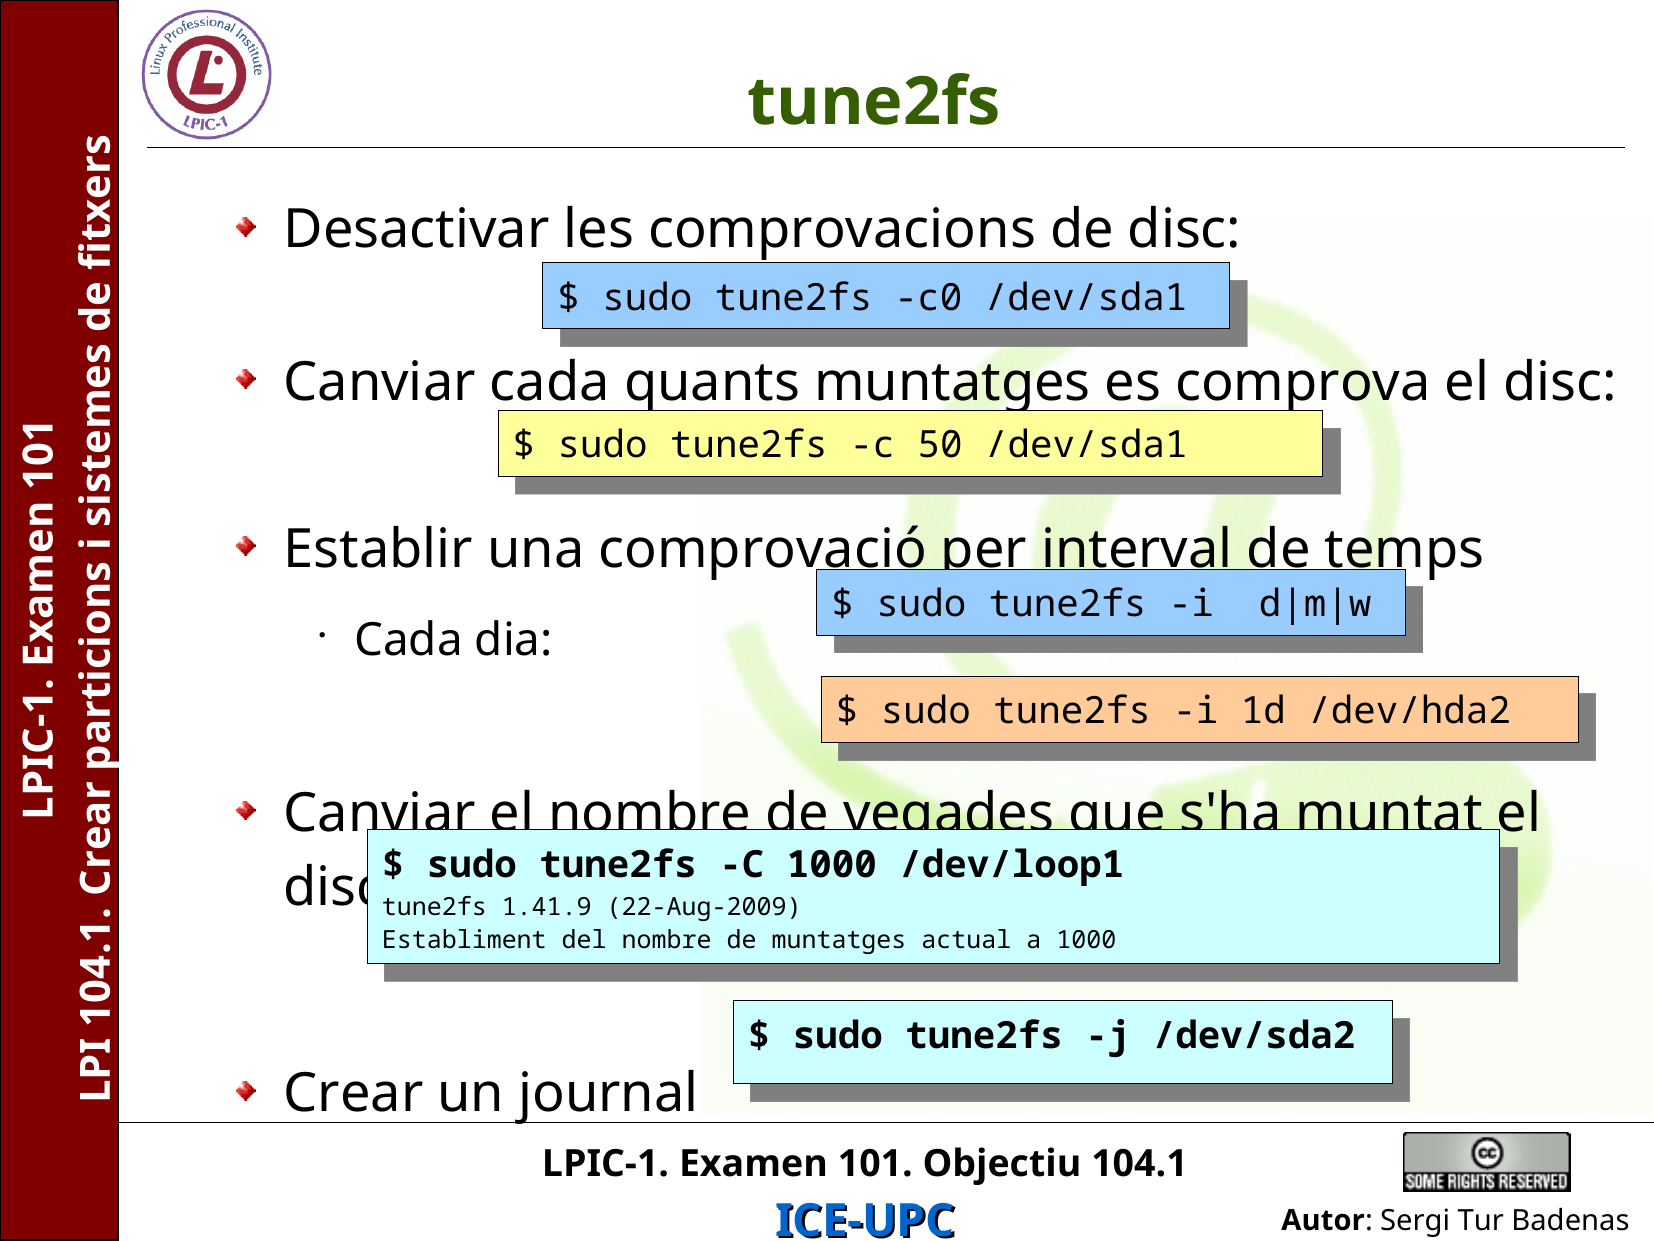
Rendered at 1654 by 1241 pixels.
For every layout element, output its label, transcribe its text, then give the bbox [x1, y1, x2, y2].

list Desactivar les comprovacions de disc: Canviar cada quants muntatges es comprova el disc: Establir una comprovació per interval de temps Cada dia: Canviar el nombre de vegades que s'ha muntat el disc: Crear un journal [141, 189, 1630, 1025]
text_box $ sudo tune2fs -i d|m|w [816, 569, 1406, 633]
text_box $ sudo tune2fs -c0 /dev/sda1 [542, 262, 1230, 316]
picture [700, 217, 1654, 1113]
picture [135, 5, 277, 55]
text_box $ sudo tune2fs -i 1d /dev/hda2 [821, 676, 1579, 729]
text_box $ sudo tune2fs -c 50 /dev/sda1 [498, 410, 1323, 463]
title tune2fs [129, 55, 1619, 142]
text_box $ sudo tune2fs -C 1000 /dev/loop1 tune2fs 1.41.9 (22-Aug-2009) Establiment del nombre de muntatges actual a 1000 [367, 829, 1500, 933]
text_box $ sudo tune2fs -j /dev/sda2 [733, 1000, 1393, 1084]
picture [236, 1081, 256, 1101]
picture [1403, 1132, 1571, 1192]
